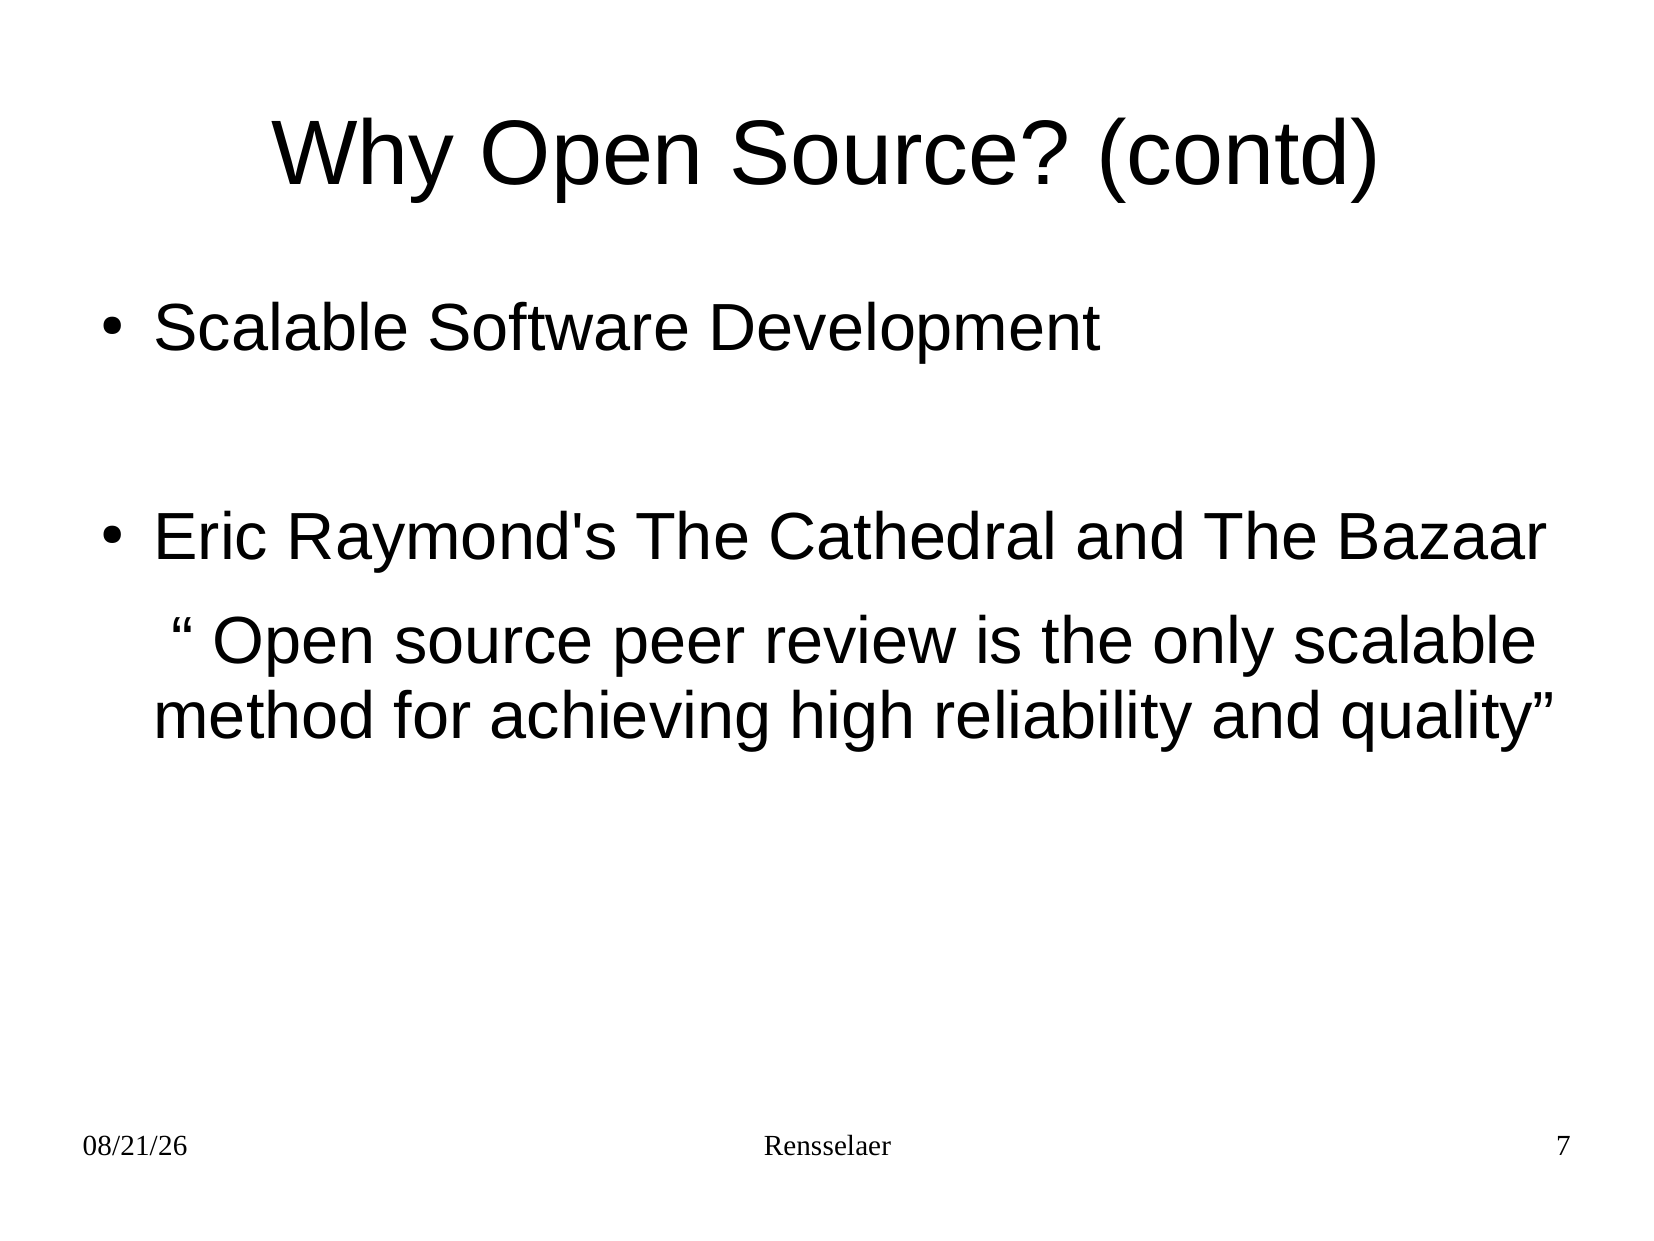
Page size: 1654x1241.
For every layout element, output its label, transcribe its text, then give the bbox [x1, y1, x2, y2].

list Scalable Software Development Eric Raymond's The Cathedral and The Bazaar “ Open source peer review is the only scalable method for achieving high reliability and quality” [82, 290, 1571, 1010]
title Why Open Source? (contd) [82, 49, 1571, 257]
